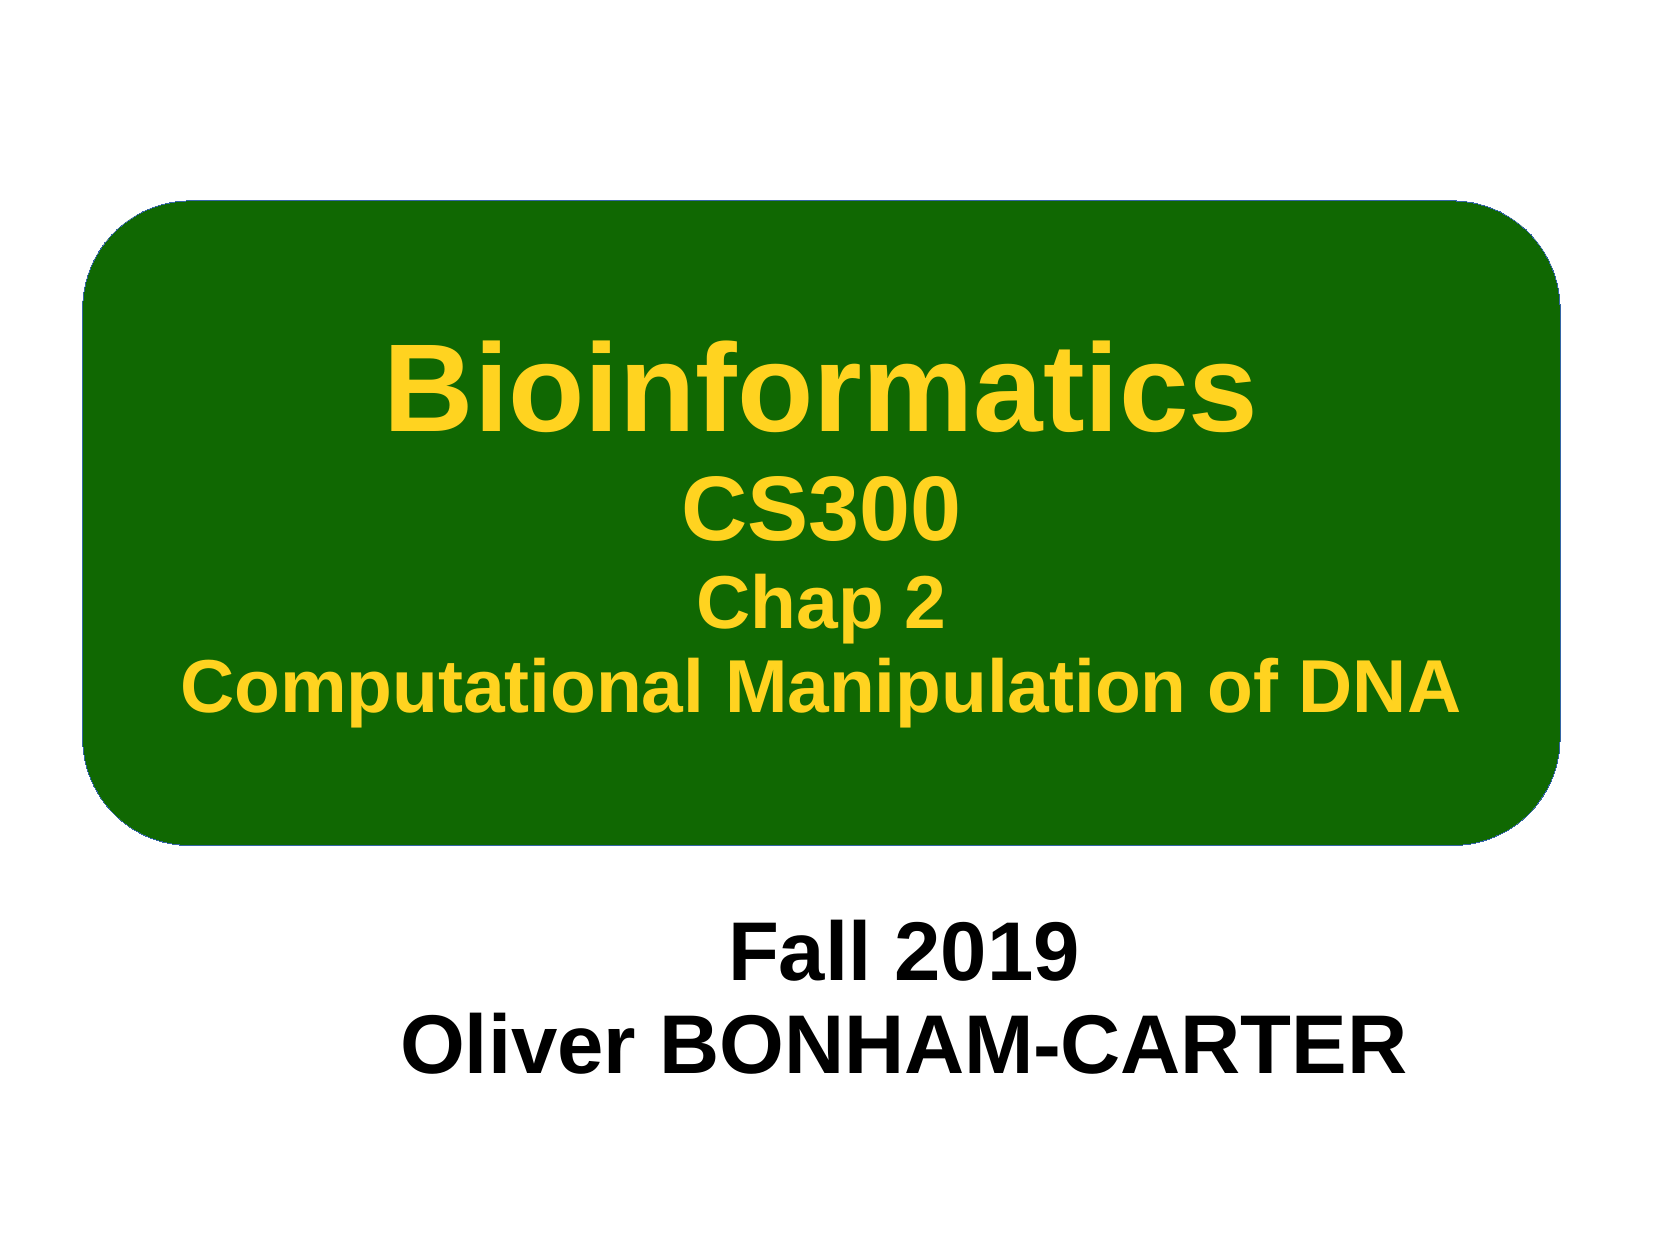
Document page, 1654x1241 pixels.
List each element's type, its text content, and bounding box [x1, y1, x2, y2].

text_box Bioinformatics CS300 Chap 2 Computational Manipulation of DNA [82, 200, 1561, 846]
text_box Fall 2019 Oliver BONHAM-CARTER [385, 898, 1423, 1100]
